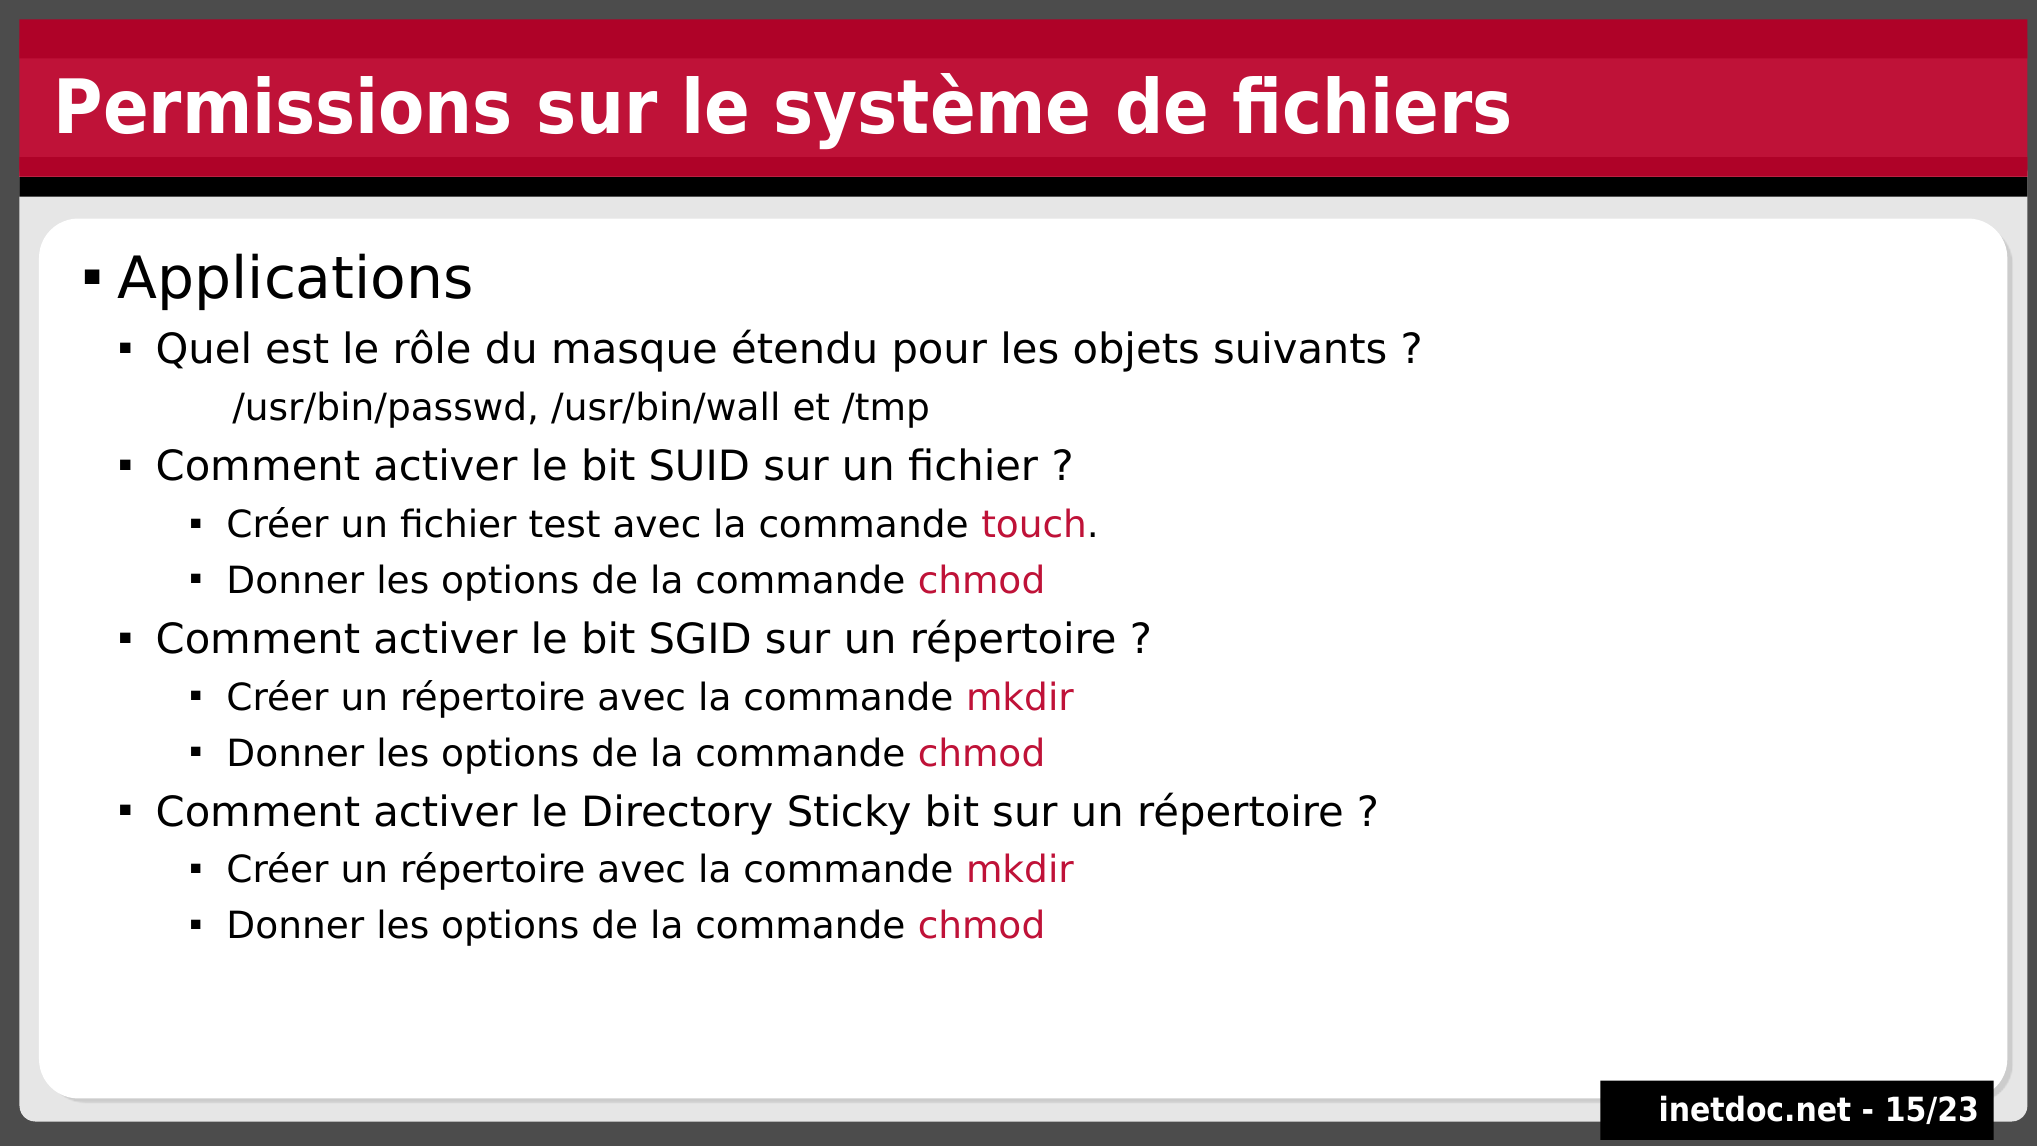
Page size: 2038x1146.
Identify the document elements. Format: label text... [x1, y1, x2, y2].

text_box [19, 19, 2028, 59]
text_box [19, 157, 2028, 1122]
text_box Applications Quel est le rôle du masque étendu pour les objets suivants ? /usr/bin/passwd, /usr/bin/wall et /tmp Comment activer le bit SUID sur un fichier ? Créer un fichier test avec la commande touch. Donner les options de la commande chmod Comment activer le bit SGID sur un répertoire ? Créer un répertoire avec la commande mkdir Donner les options de la commande chmod Comment activer le Directory Sticky bit sur un répertoire ? Créer un répertoire avec la commande mkdir Donner les options de la commande chmod [38, 218, 2008, 1099]
text_box Permissions sur le système de fichiers [19, 59, 2028, 157]
text_box inetdoc.net - <numéro>/23 [1600, 1080, 1994, 1140]
